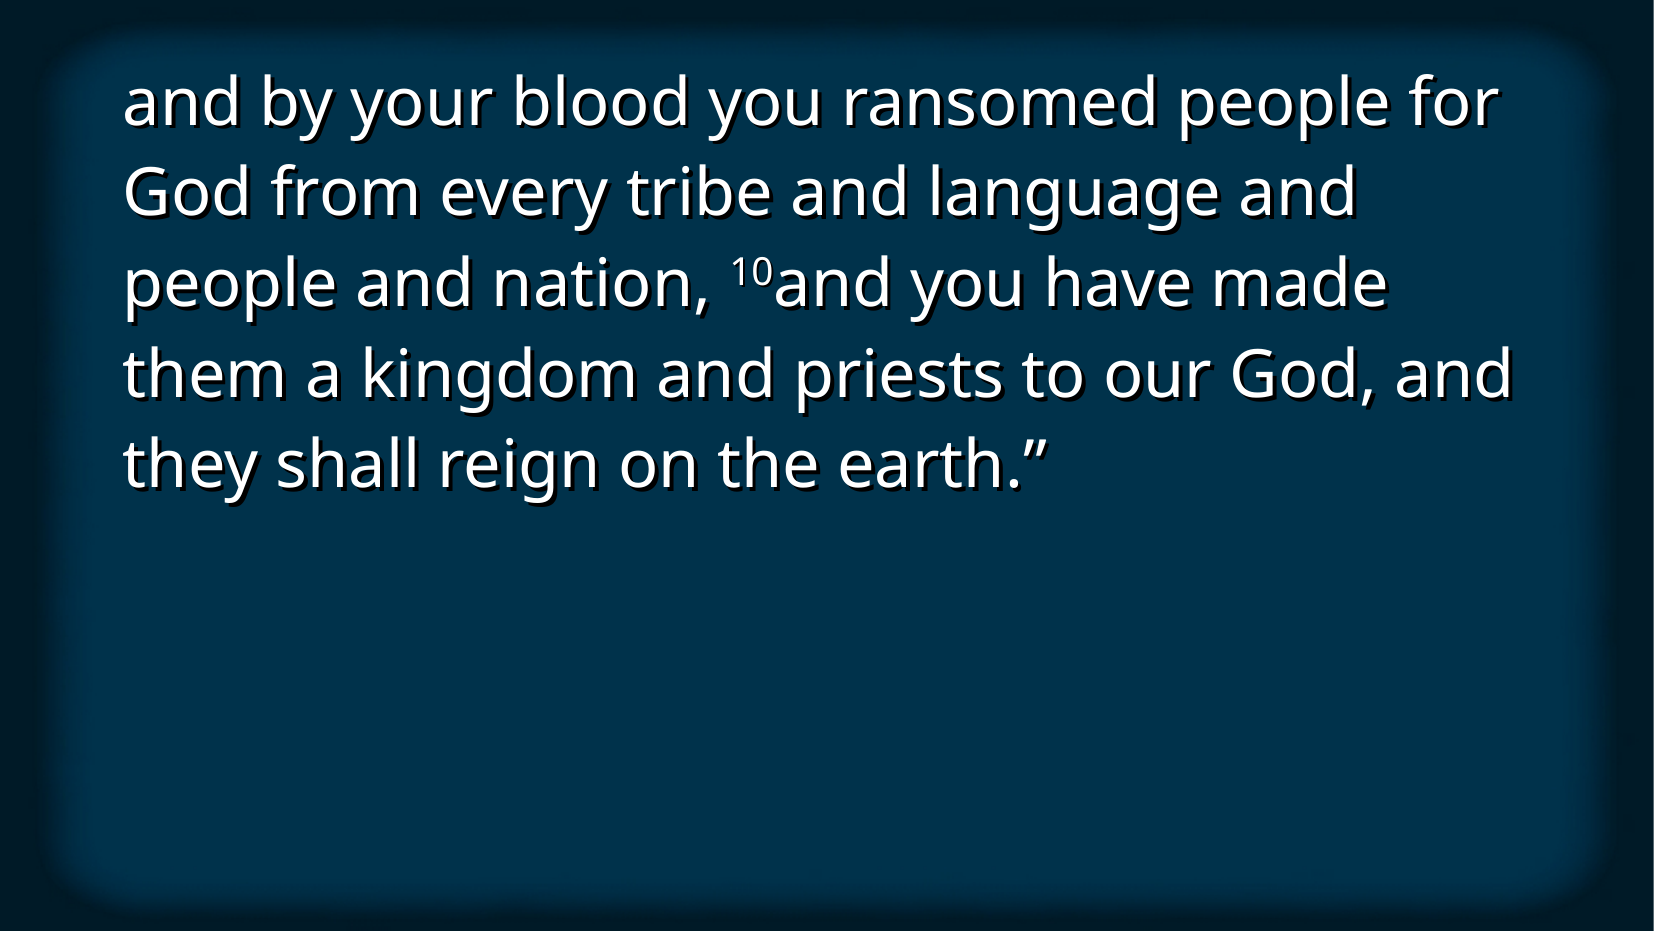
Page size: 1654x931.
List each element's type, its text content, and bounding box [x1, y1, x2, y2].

text_box and by your blood you ransomed people for God from every tribe and language and people and nation, 10and you have made them a kingdom and priests to our God, and they shall reign on the earth.” [89, 46, 1545, 505]
picture [0, 0, 1654, 931]
